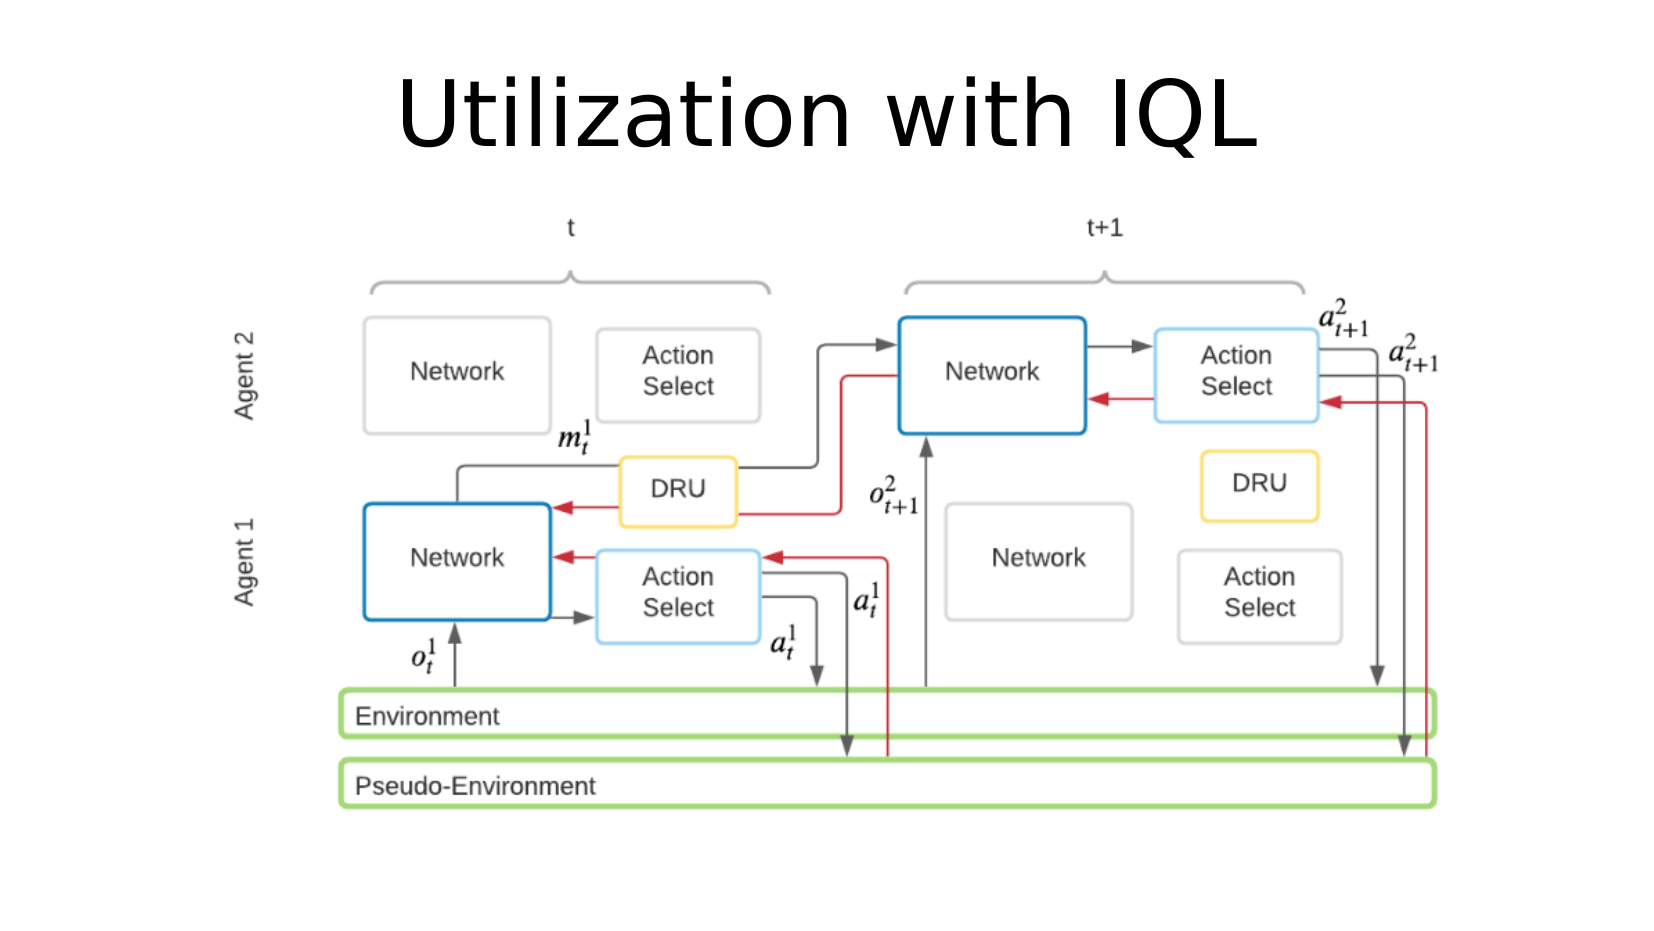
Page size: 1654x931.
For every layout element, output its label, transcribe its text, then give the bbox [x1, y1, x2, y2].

title Utilization with IQL [82, 37, 1571, 193]
picture [177, 193, 1489, 863]
